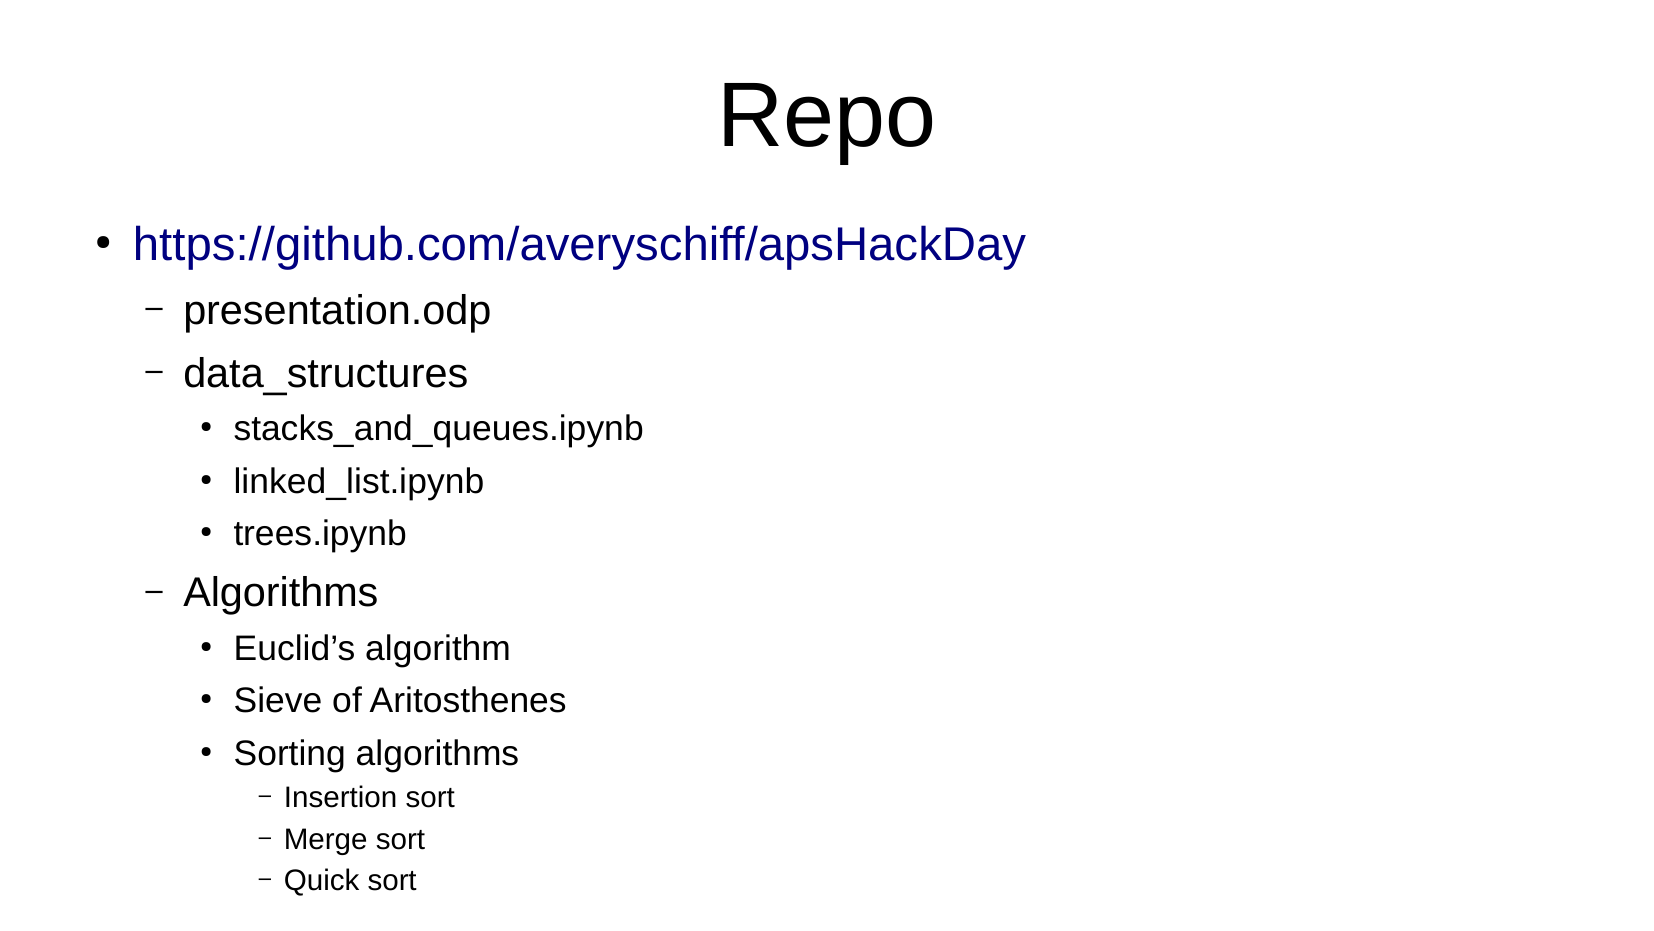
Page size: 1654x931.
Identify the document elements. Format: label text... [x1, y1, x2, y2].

list https://github.com/averyschiff/apsHackDay presentation.odp data_structures stacks_and_queues.ipynb linked_list.ipynb trees.ipynb Algorithms Euclid’s algorithm Sieve of Aritosthenes Sorting algorithms Insertion sort Merge sort Quick sort [82, 217, 1606, 901]
title Repo [82, 37, 1571, 193]
